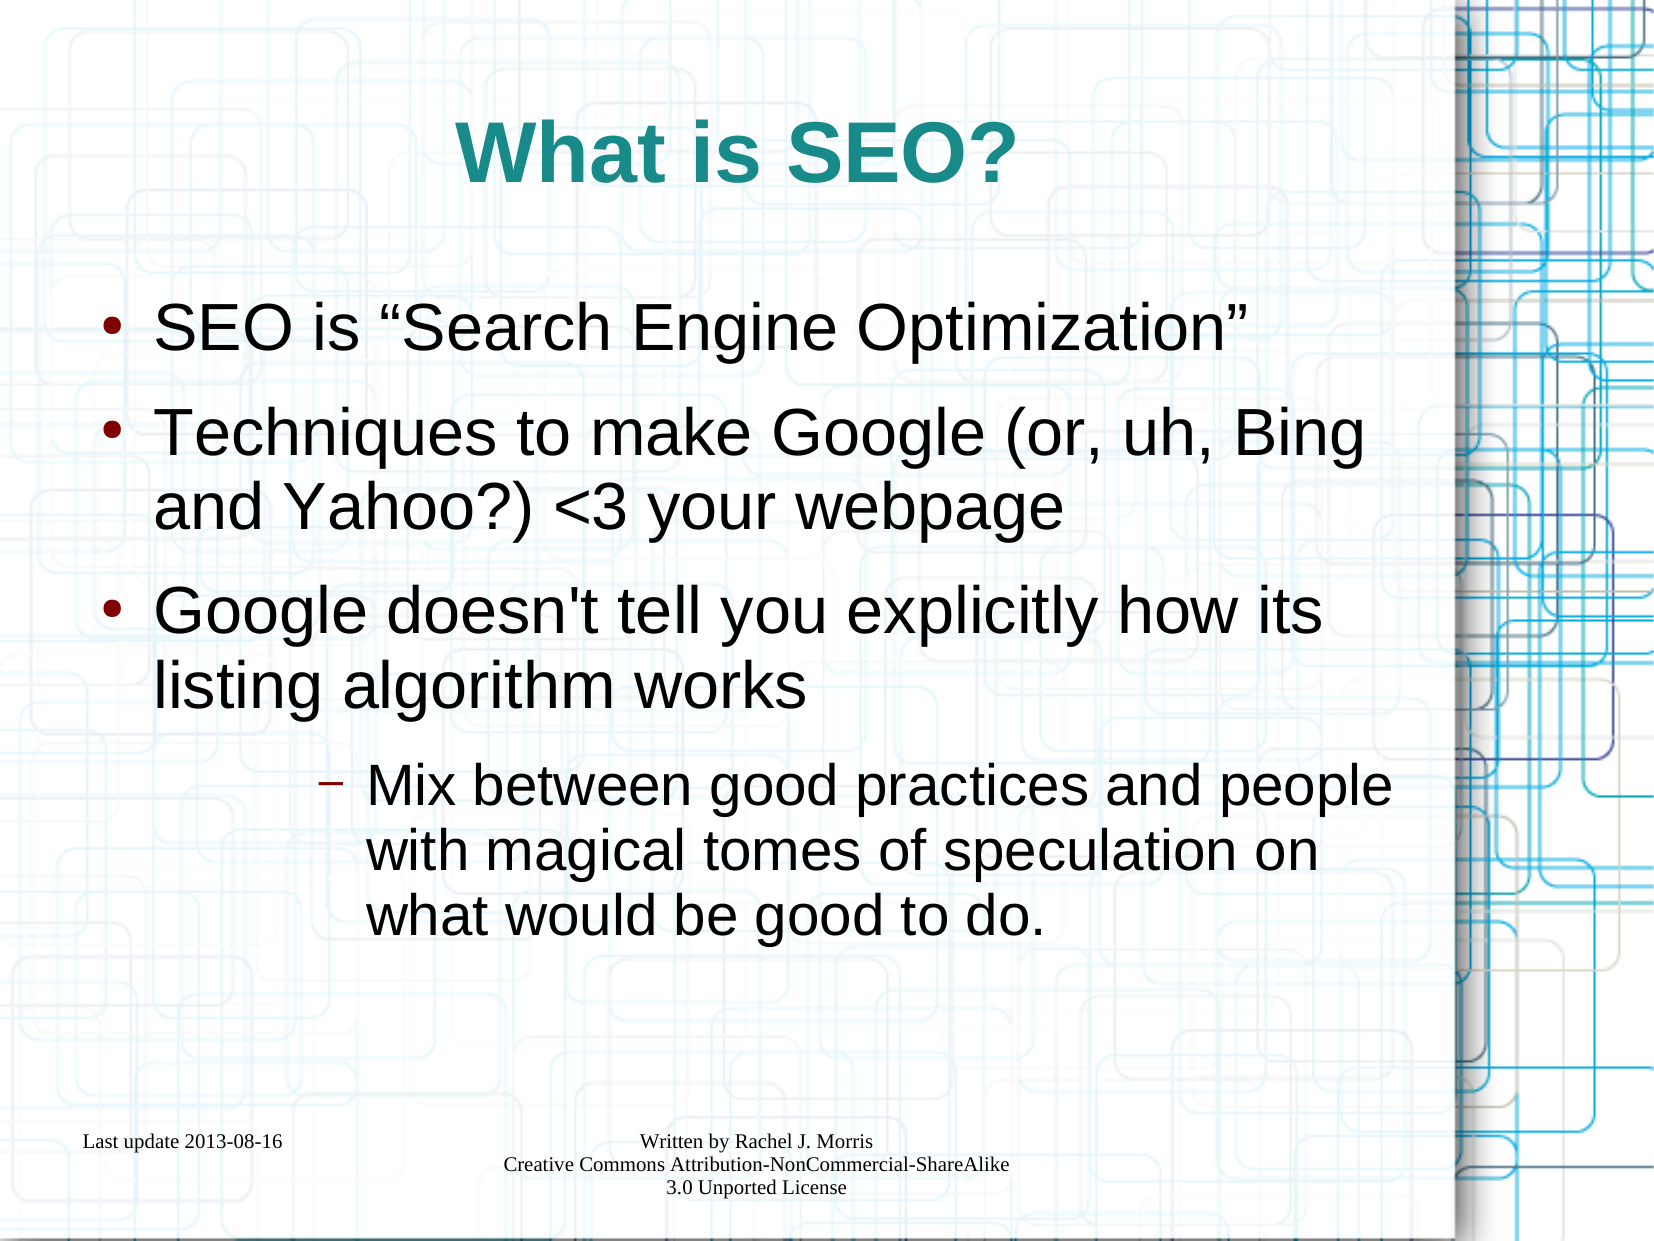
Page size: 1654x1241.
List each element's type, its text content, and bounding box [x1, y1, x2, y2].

title What is SEO? [59, 49, 1418, 257]
picture [0, 0, 1654, 1241]
list SEO is “Search Engine Optimization” Techniques to make Google (or, uh, Bing and Yahoo?) <3 your webpage Google doesn't tell you explicitly how its listing algorithm works Mix between good practices and people with magical tomes of speculation on what would be good to do. [82, 290, 1418, 1010]
